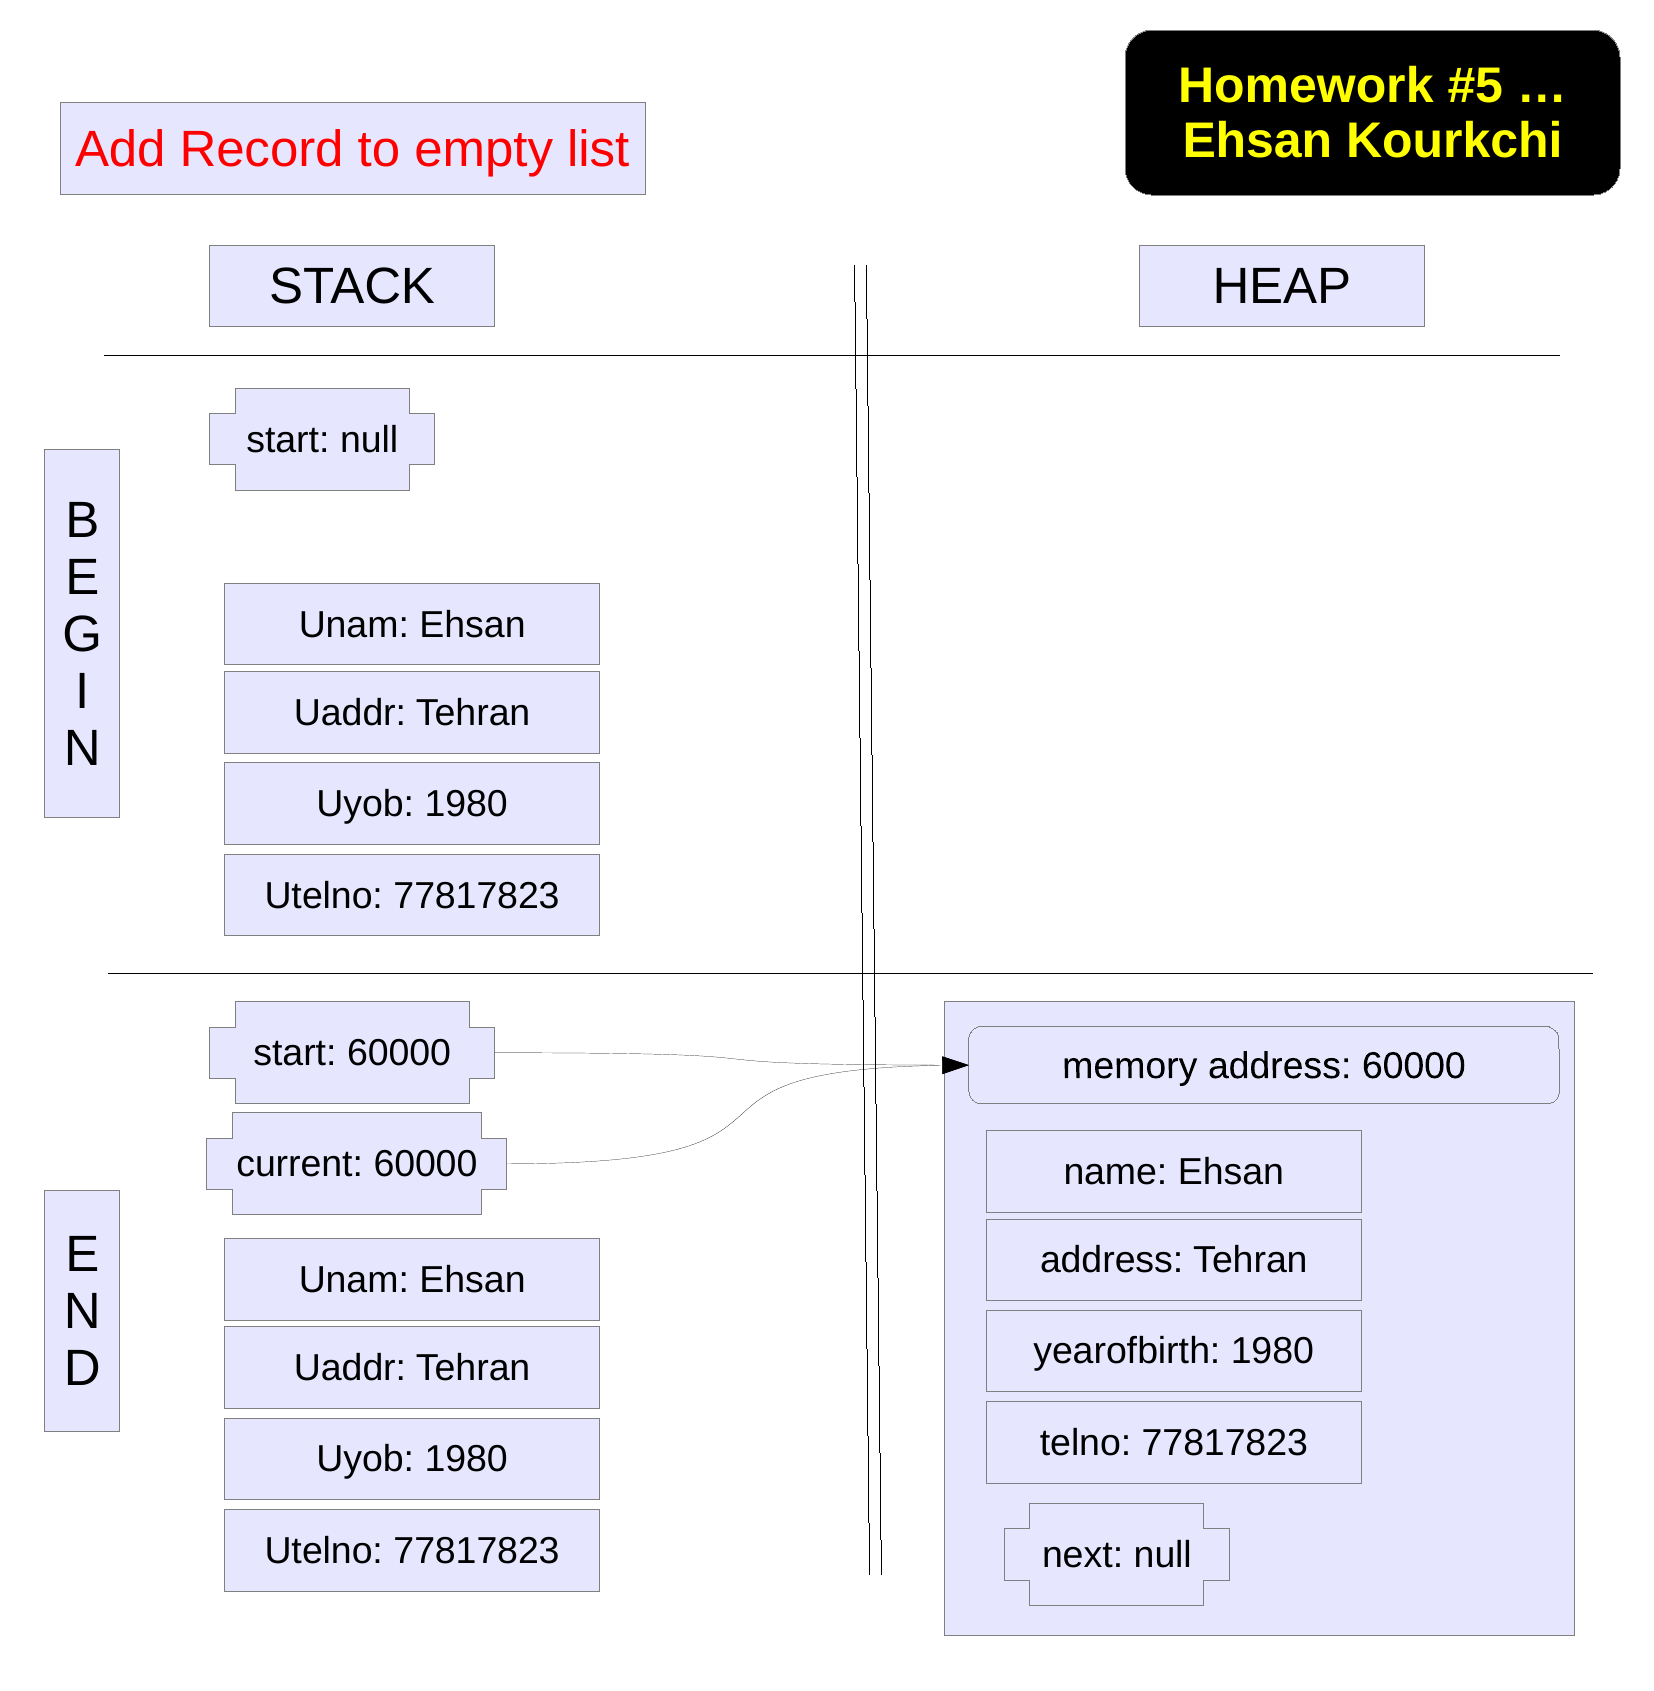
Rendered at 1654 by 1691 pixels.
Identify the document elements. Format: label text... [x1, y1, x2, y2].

text_box Add Record to empty list [60, 102, 646, 195]
text_box Uaddr: Tehran [224, 1326, 600, 1409]
text_box Utelno: 77817823 [224, 854, 600, 936]
text_box yearofbirth: 1980 [986, 1310, 1362, 1392]
text_box start: null [209, 388, 435, 491]
text_box Unam: Ehsan [224, 1238, 600, 1321]
text_box Utelno: 77817823 [224, 1509, 600, 1592]
text_box B E G I N [44, 449, 120, 818]
text_box Unam: Ehsan [224, 583, 600, 665]
text_box telno: 77817823 [986, 1401, 1362, 1484]
text_box memory address: 60000 [968, 1026, 1560, 1104]
text_box E N D [44, 1190, 120, 1432]
text_box STACK [209, 245, 495, 327]
text_box name: Ehsan [986, 1130, 1362, 1213]
text_box Homework #5 … Ehsan Kourkchi [1125, 30, 1621, 196]
text_box current: 60000 [206, 1112, 507, 1215]
text_box Uyob: 1980 [224, 1418, 600, 1500]
text_box [944, 1001, 1575, 1636]
text_box HEAP [1139, 245, 1425, 327]
text_box address: Tehran [986, 1219, 1362, 1301]
text_box next: null [1004, 1503, 1230, 1606]
text_box Uaddr: Tehran [224, 671, 600, 754]
text_box start: 60000 [209, 1001, 495, 1104]
text_box Uyob: 1980 [224, 762, 600, 845]
